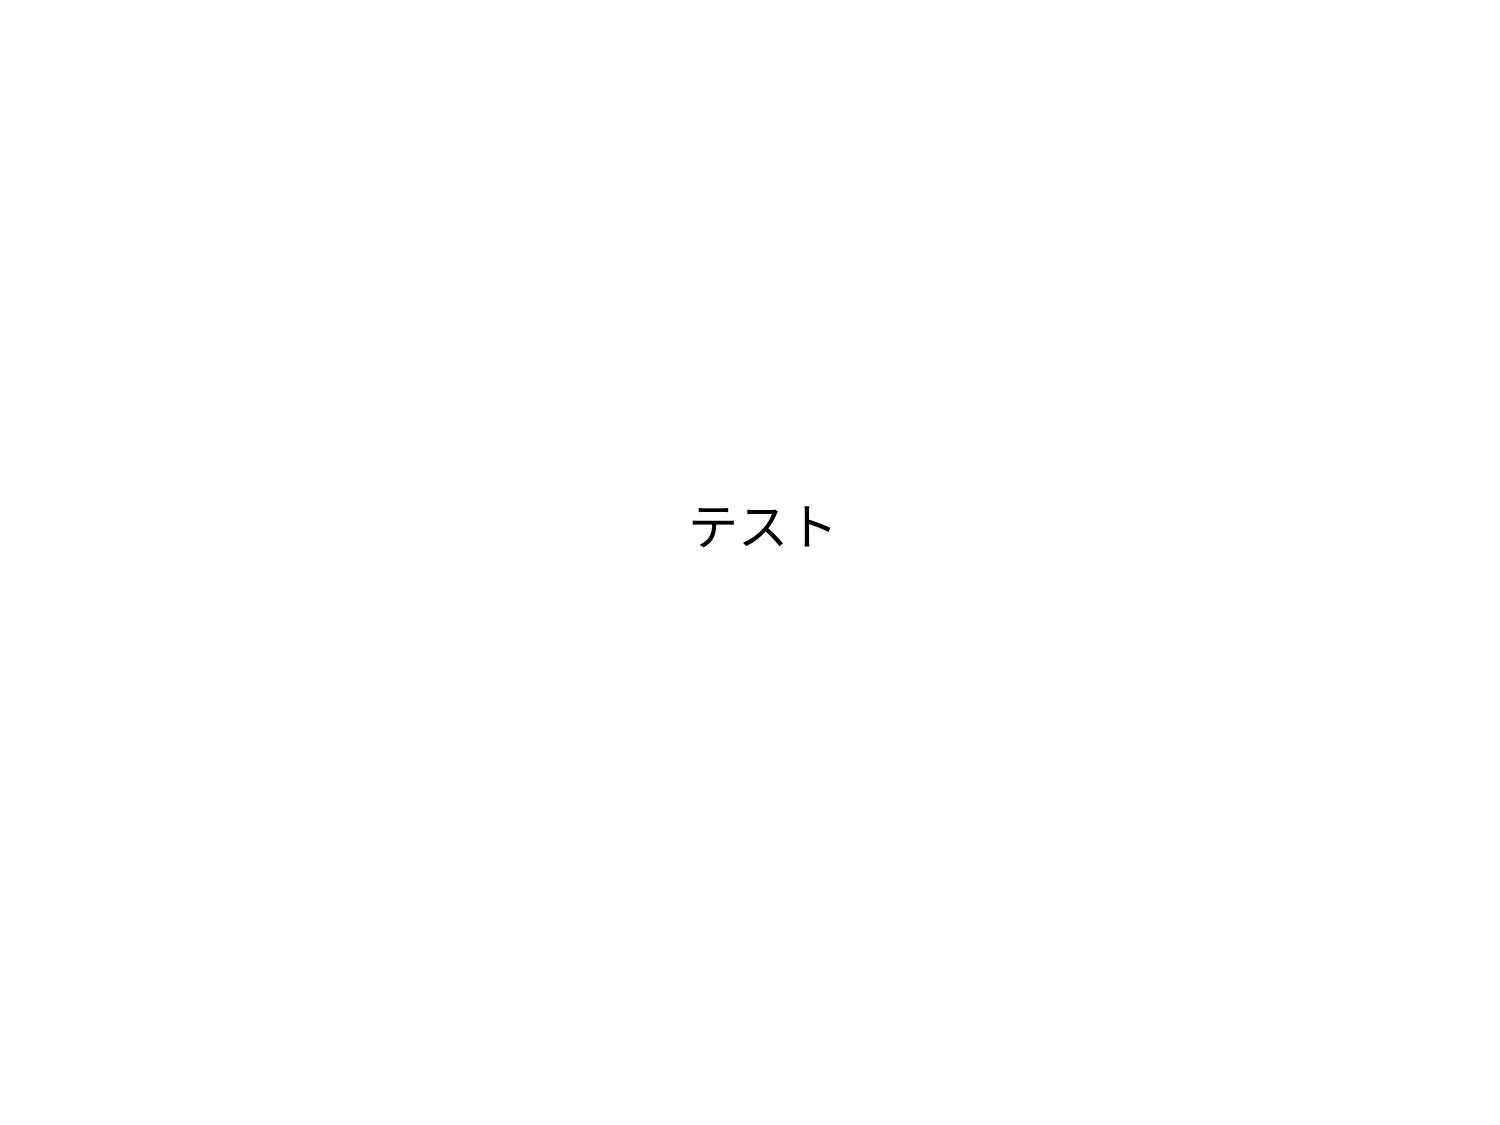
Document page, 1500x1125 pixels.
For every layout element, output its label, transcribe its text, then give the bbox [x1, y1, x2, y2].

text_box テスト [673, 487, 854, 563]
